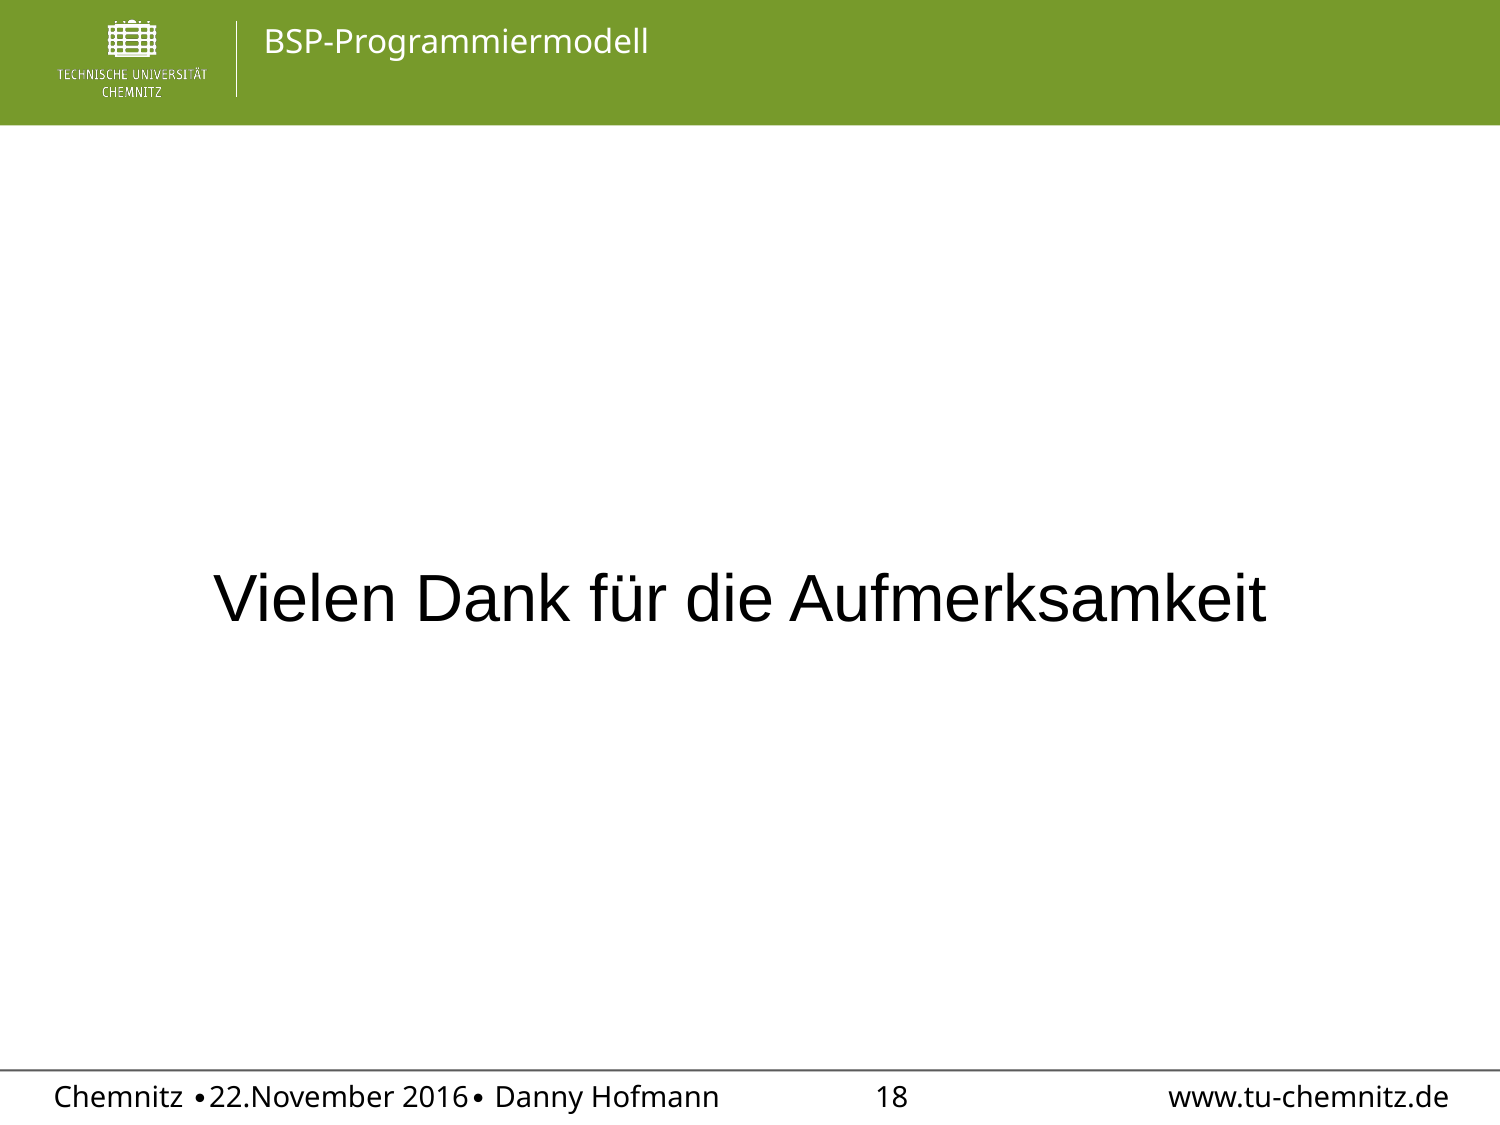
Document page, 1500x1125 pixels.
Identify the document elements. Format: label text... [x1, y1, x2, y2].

picture [25, 0, 239, 130]
subtitle Vielen Dank für die Aufmerksamkeit [41, 162, 1459, 1035]
